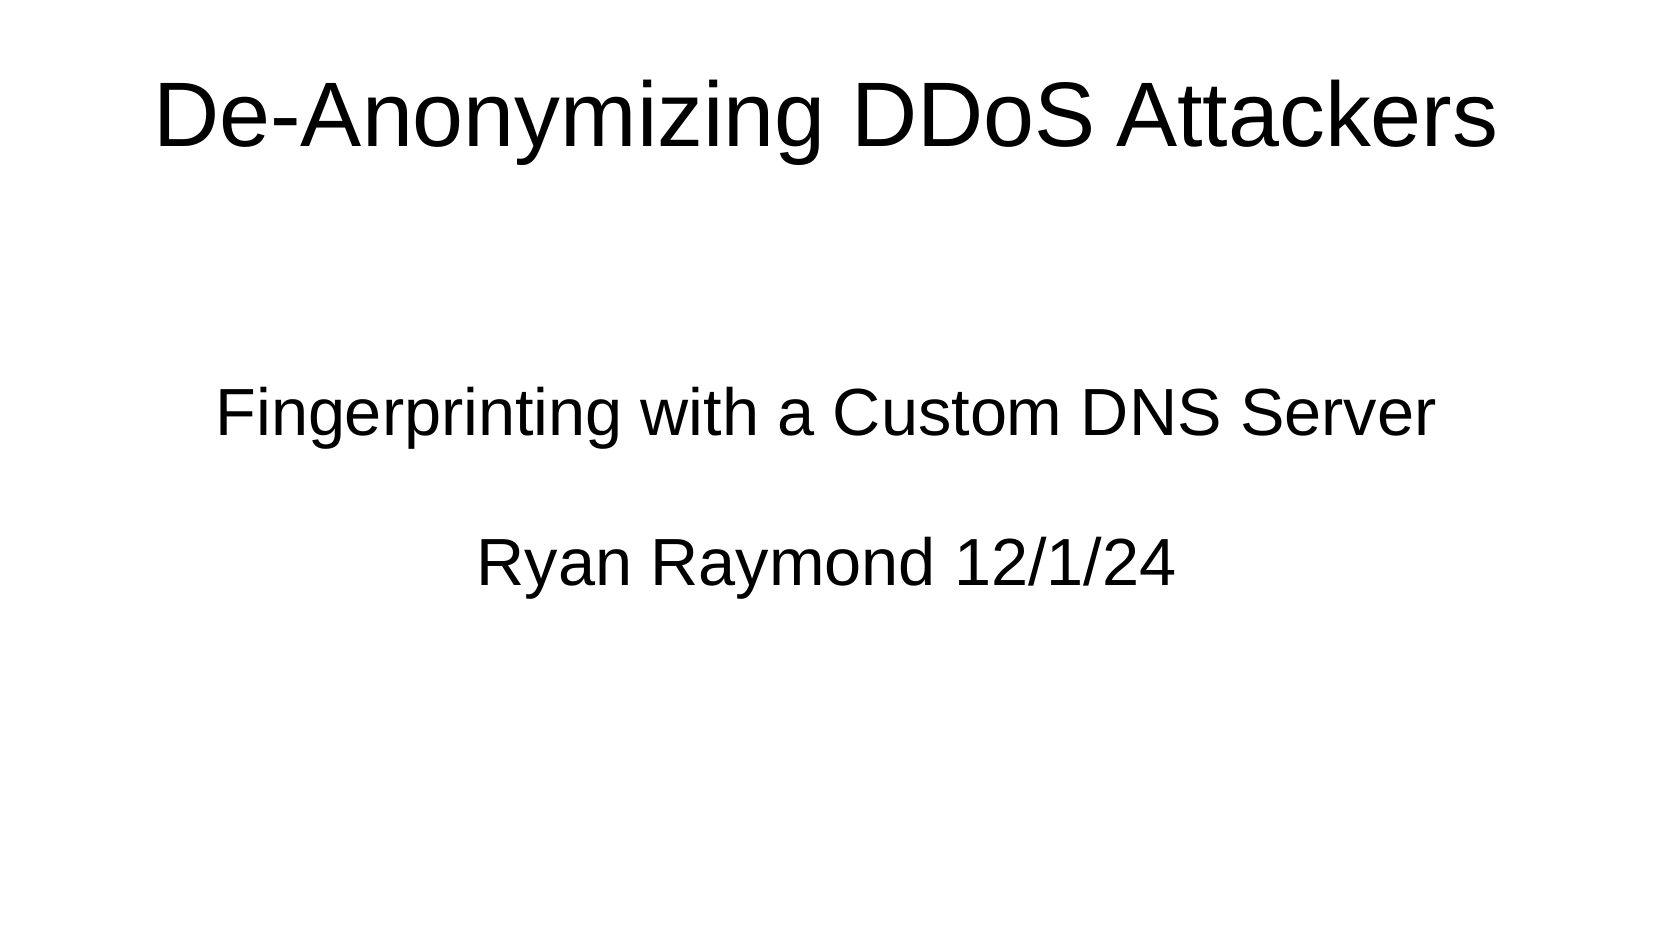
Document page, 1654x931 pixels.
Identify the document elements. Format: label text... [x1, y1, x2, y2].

subtitle Fingerprinting with a Custom DNS Server Ryan Raymond 12/1/24 [82, 217, 1571, 758]
title De-Anonymizing DDoS Attackers [82, 37, 1571, 193]
